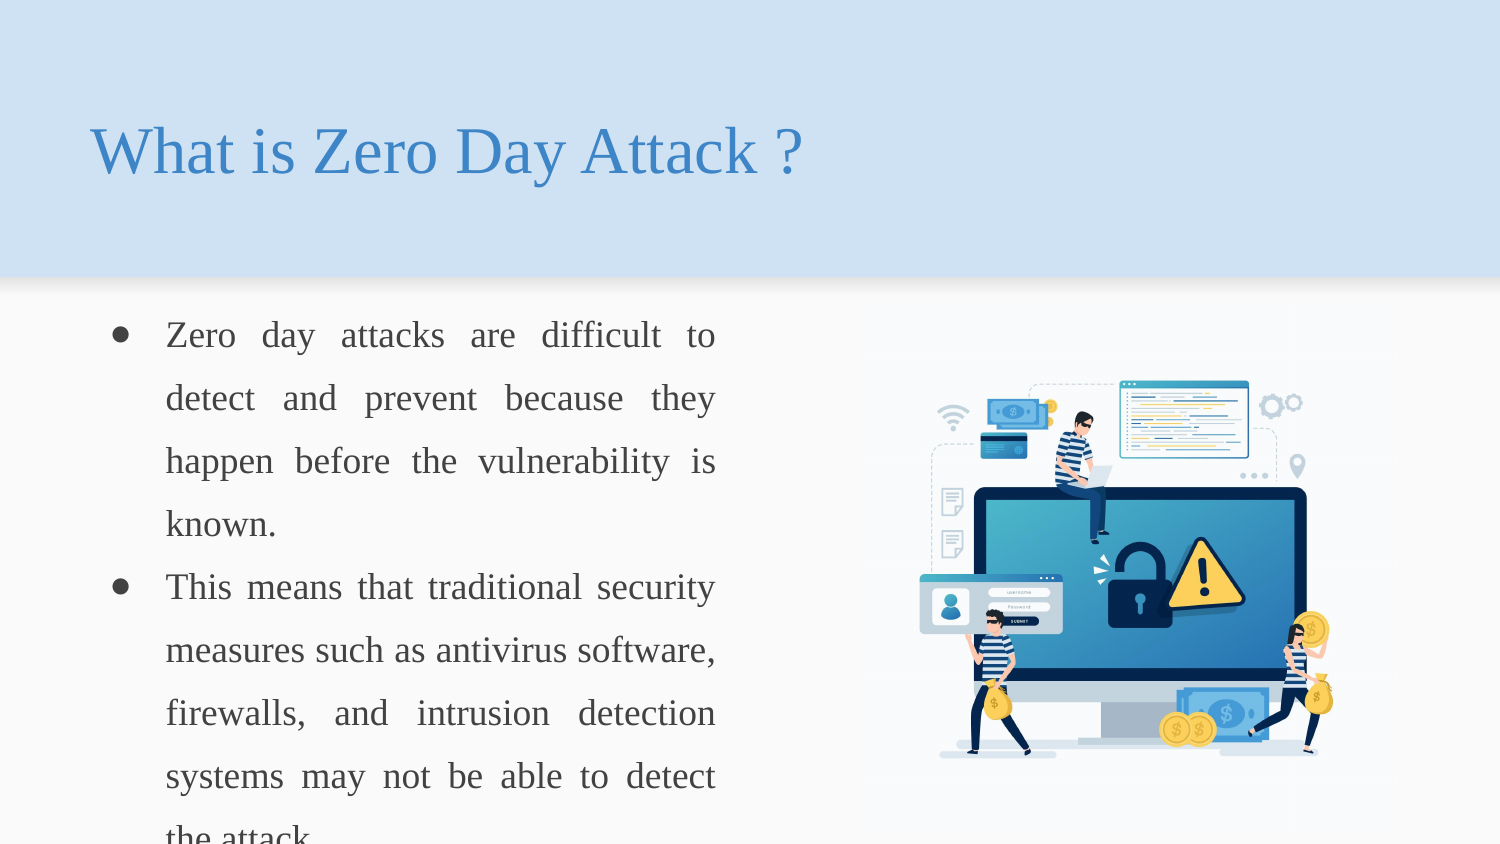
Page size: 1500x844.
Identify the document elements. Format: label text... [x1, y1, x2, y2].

title What is Zero Day Attack ? [75, 75, 1425, 202]
text_box [0, 0, 1500, 278]
list Zero day attacks are difficult to detect and prevent because they happen before the vulnerability is known. This means that traditional security measures such as antivirus software, firewalls, and intrusion detection systems may not be able to detect the attack. [75, 278, 732, 722]
picture [864, 302, 1397, 834]
